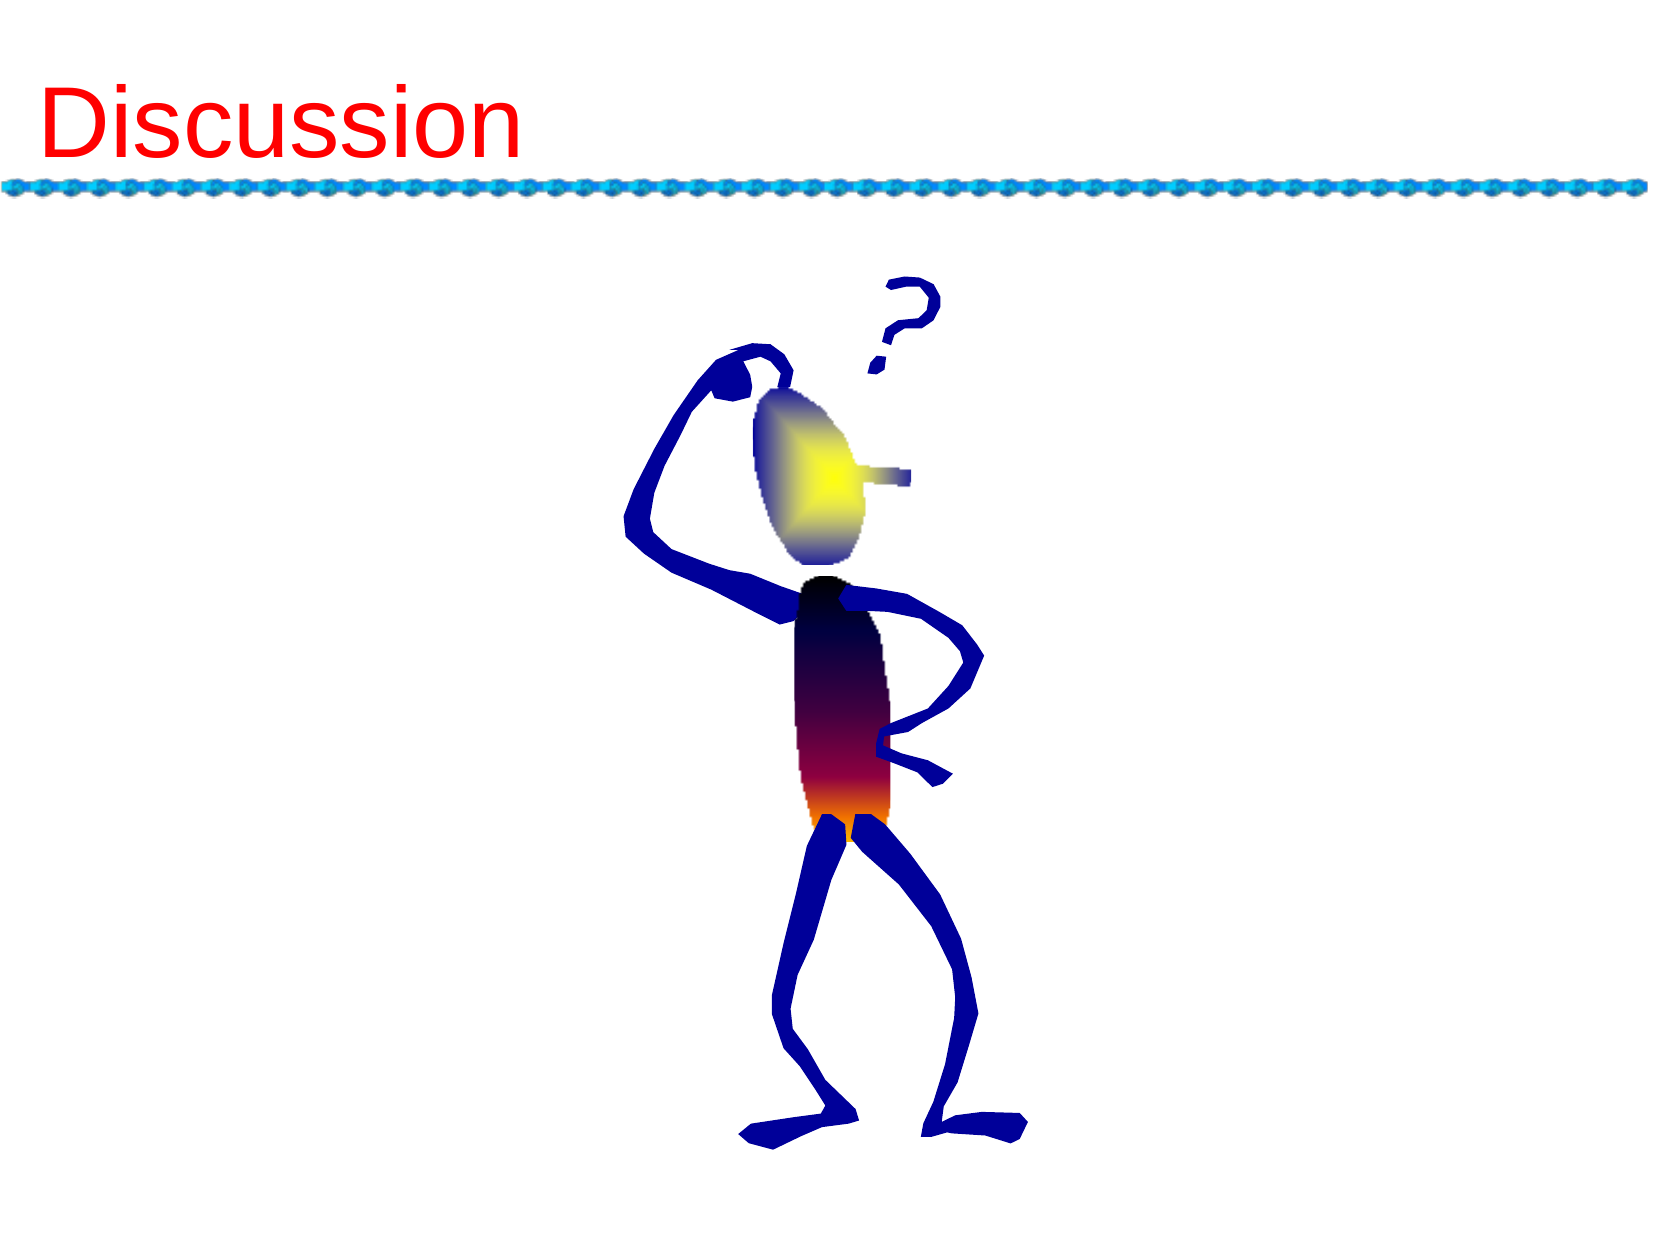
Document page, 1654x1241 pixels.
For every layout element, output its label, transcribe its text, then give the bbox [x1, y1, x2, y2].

title Discussion [37, 37, 1651, 207]
picture [0, 178, 37, 199]
picture [620, 273, 1029, 1151]
